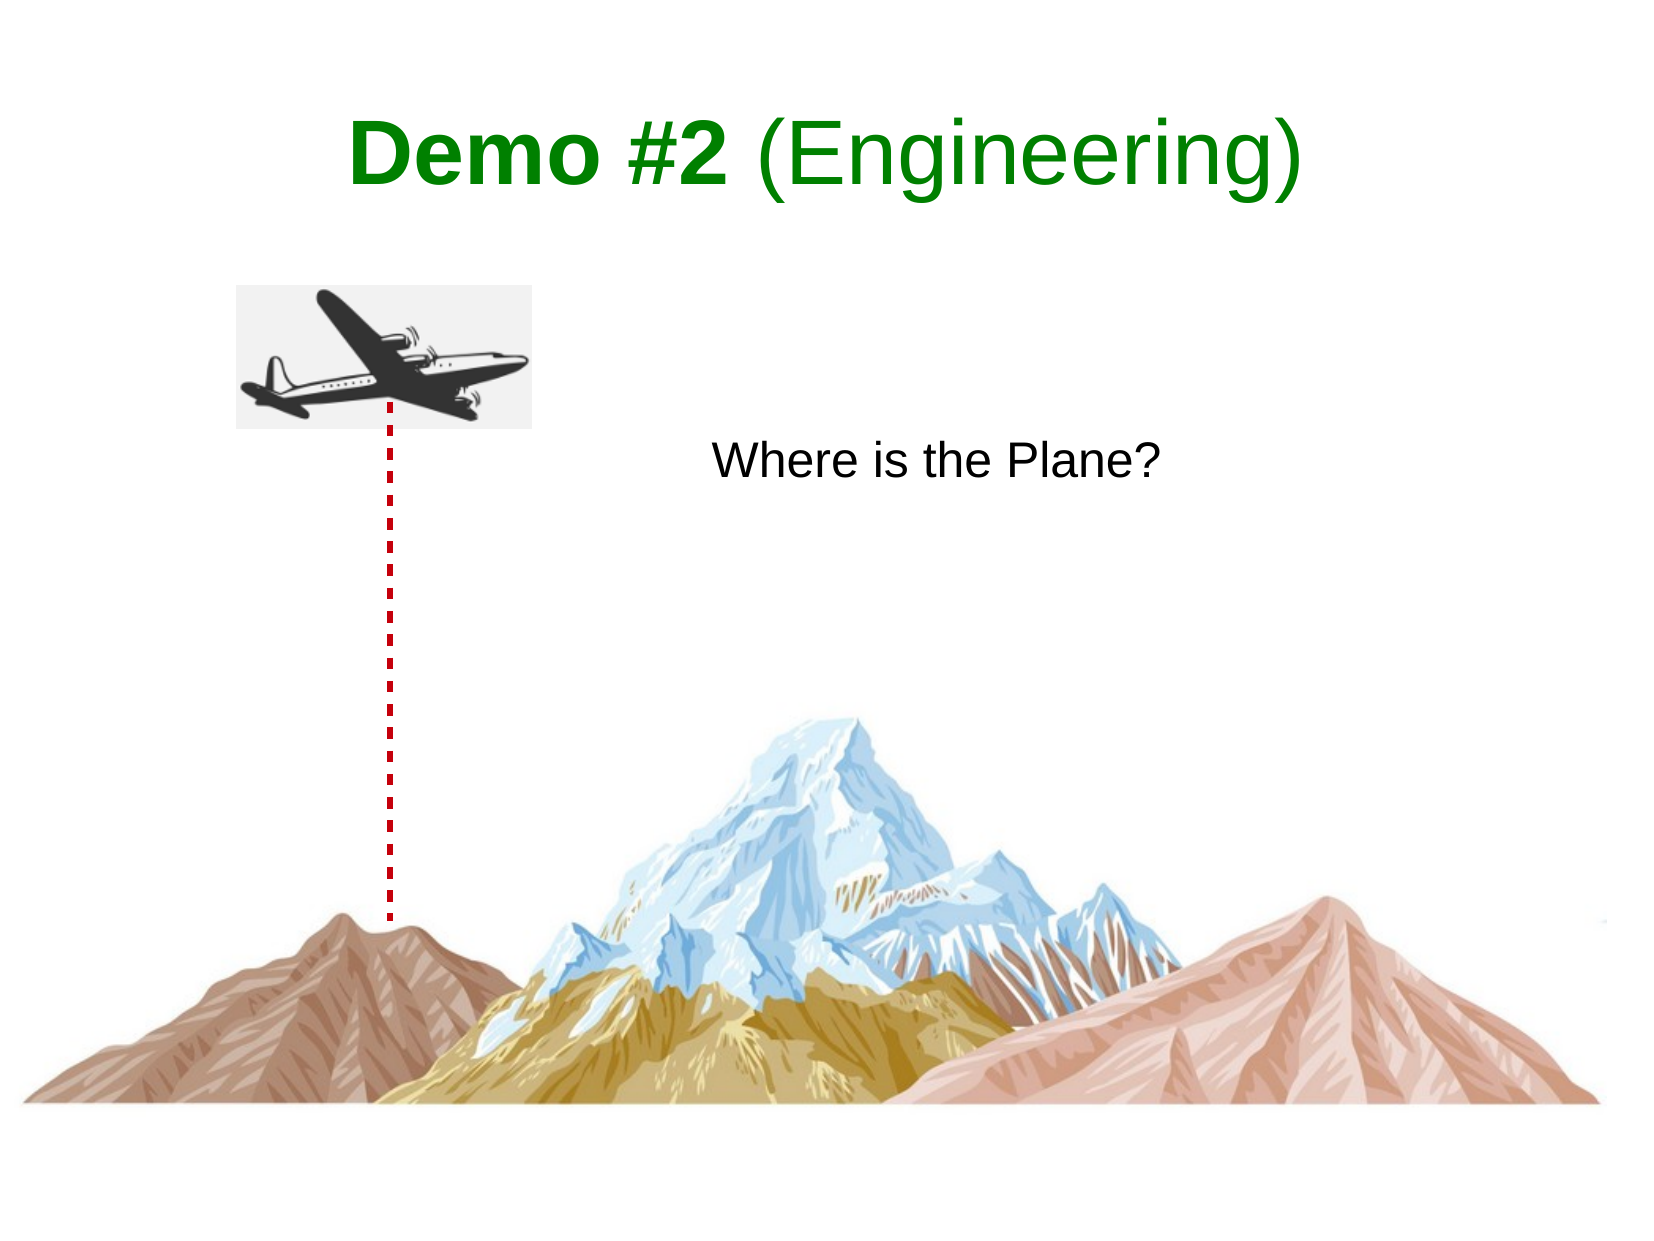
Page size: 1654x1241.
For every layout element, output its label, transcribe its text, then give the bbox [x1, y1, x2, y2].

title Demo #2 (Engineering) [82, 49, 1571, 257]
text_box Where is the Plane? [696, 425, 1217, 497]
picture [7, 684, 1607, 1130]
picture [236, 285, 532, 429]
